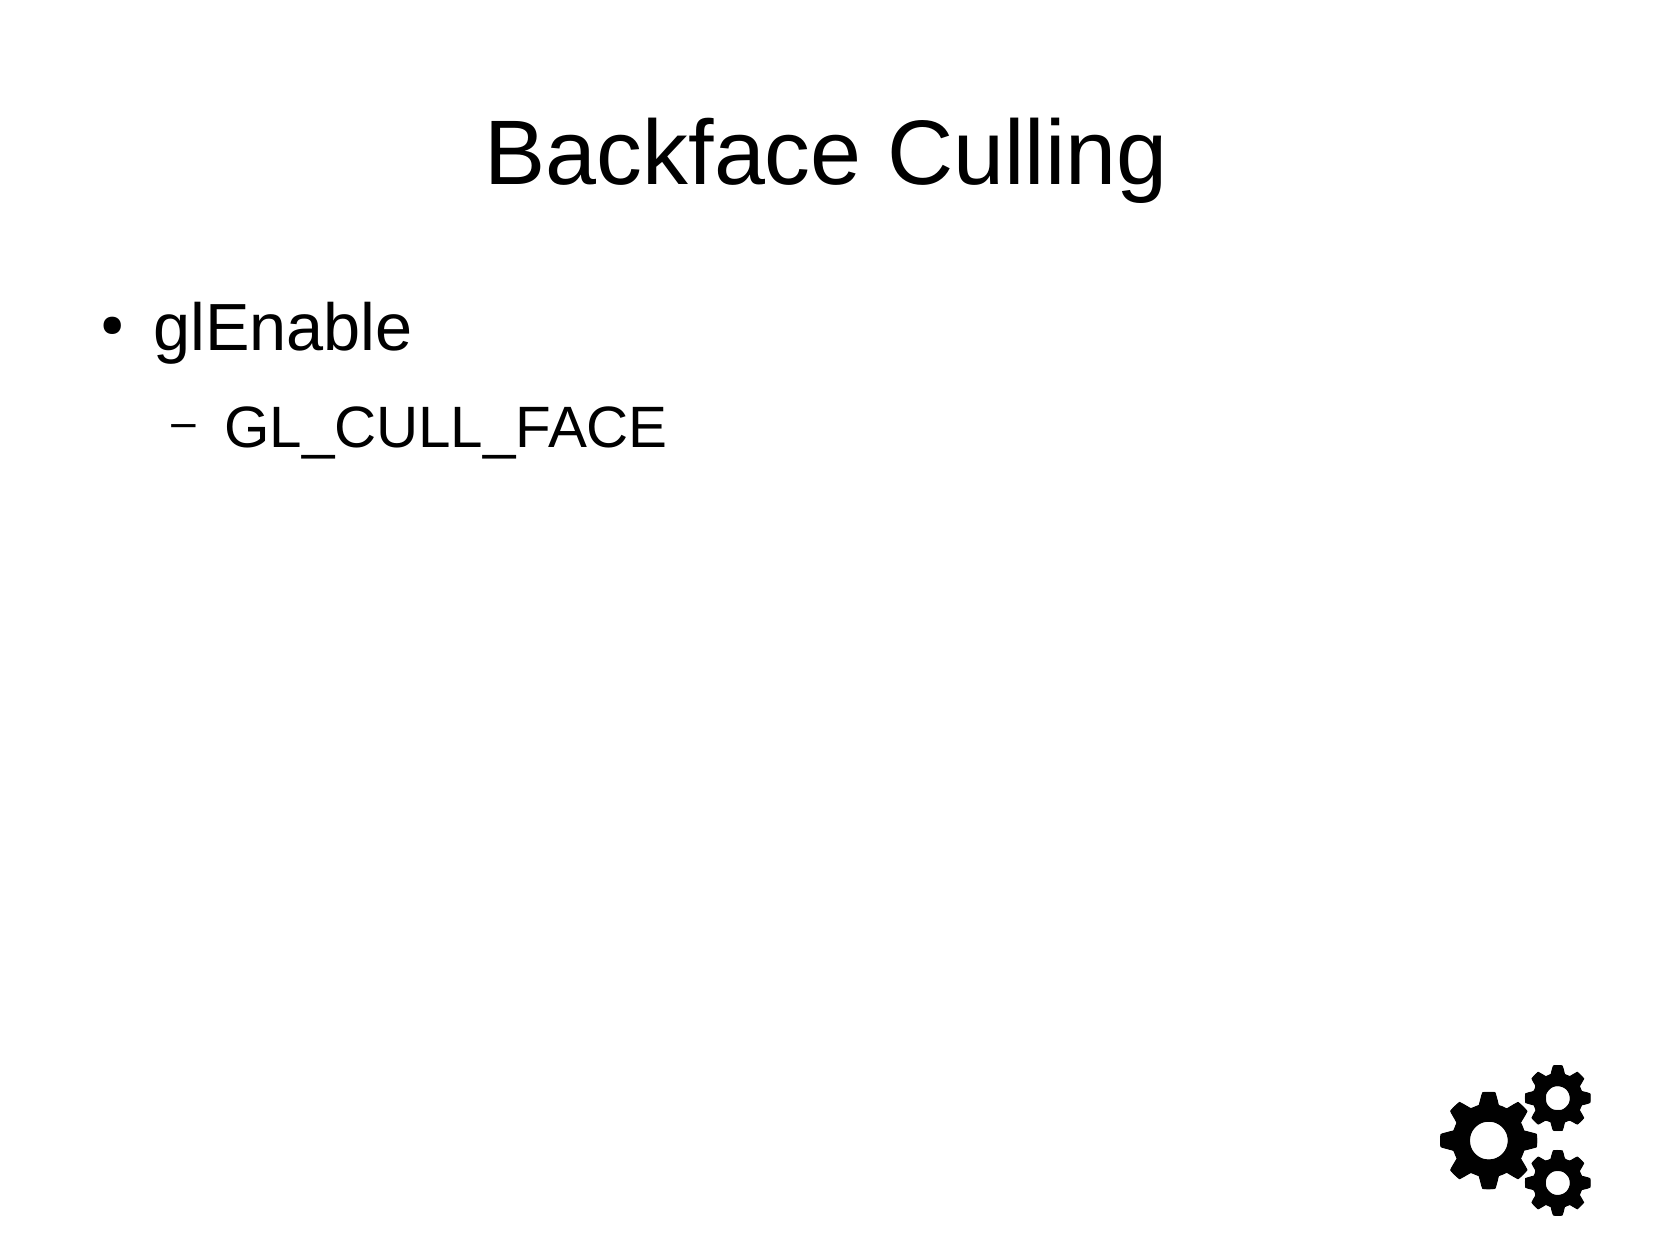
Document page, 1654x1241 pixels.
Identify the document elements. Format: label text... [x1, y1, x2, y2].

title Backface Culling [82, 49, 1571, 257]
list glEnable GL_CULL_FACE [82, 290, 1571, 1010]
picture [1440, 1065, 1591, 1216]
